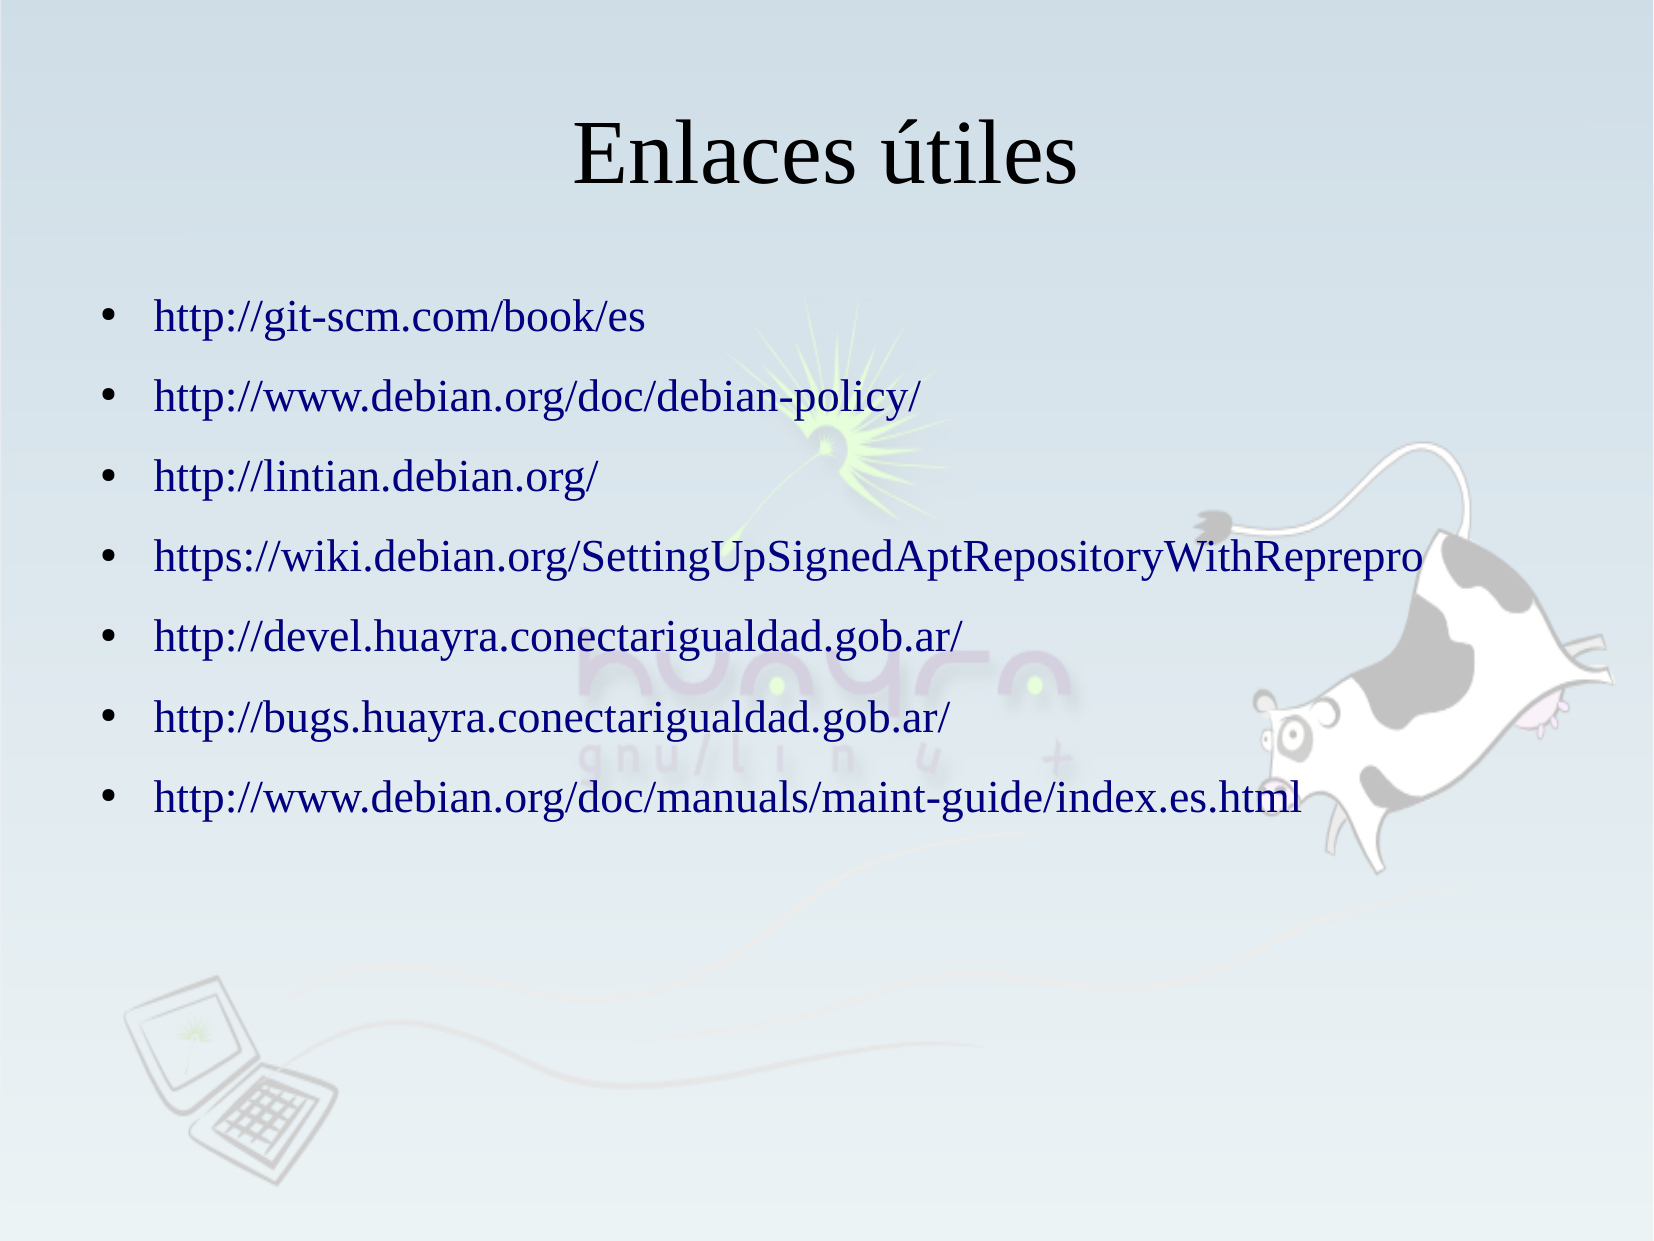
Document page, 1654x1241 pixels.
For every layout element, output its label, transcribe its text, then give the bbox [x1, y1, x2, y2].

list http://git-scm.com/book/es http://www.debian.org/doc/debian-policy/ http://lintian.debian.org/ https://wiki.debian.org/SettingUpSignedAptRepositoryWithReprepro http://devel.huayra.conectarigualdad.gob.ar/ http://bugs.huayra.conectarigualdad.gob.ar/ http://www.debian.org/doc/manuals/maint-guide/index.es.html [82, 290, 1538, 1010]
picture [0, 0, 1654, 1241]
title Enlaces útiles [82, 49, 1571, 257]
text_box [106, 803, 210, 860]
